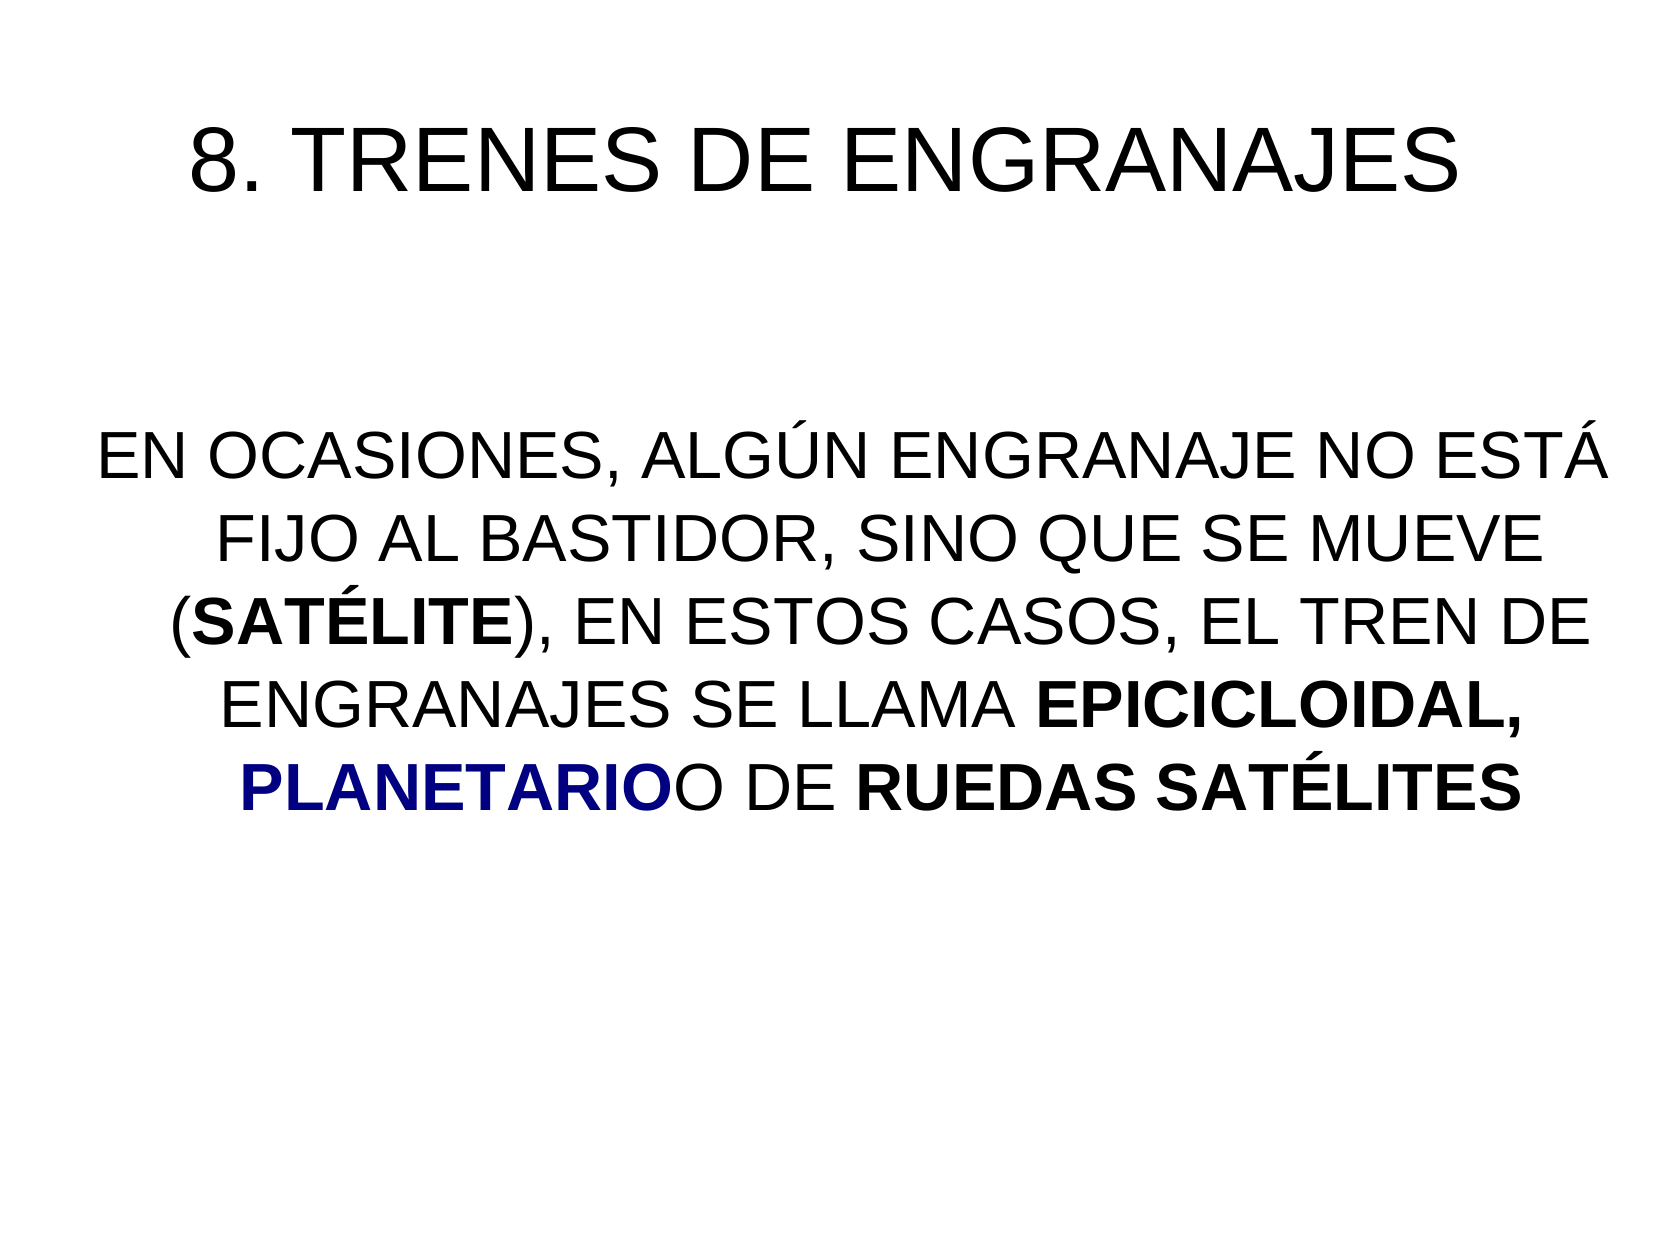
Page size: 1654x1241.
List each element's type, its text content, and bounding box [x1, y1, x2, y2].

subtitle EN OCASIONES, ALGÚN ENGRANAJE NO ESTÁ FIJO AL BASTIDOR, SINO QUE SE MUEVE (SATÉLITE), EN ESTOS CASOS, EL TREN DE ENGRANAJES SE LLAMA EPICICLOIDAL, PLANETARIOO DE RUEDAS SATÉLITES [82, 290, 1625, 1109]
title 8. TRENES DE ENGRANAJES [82, 38, 1571, 268]
